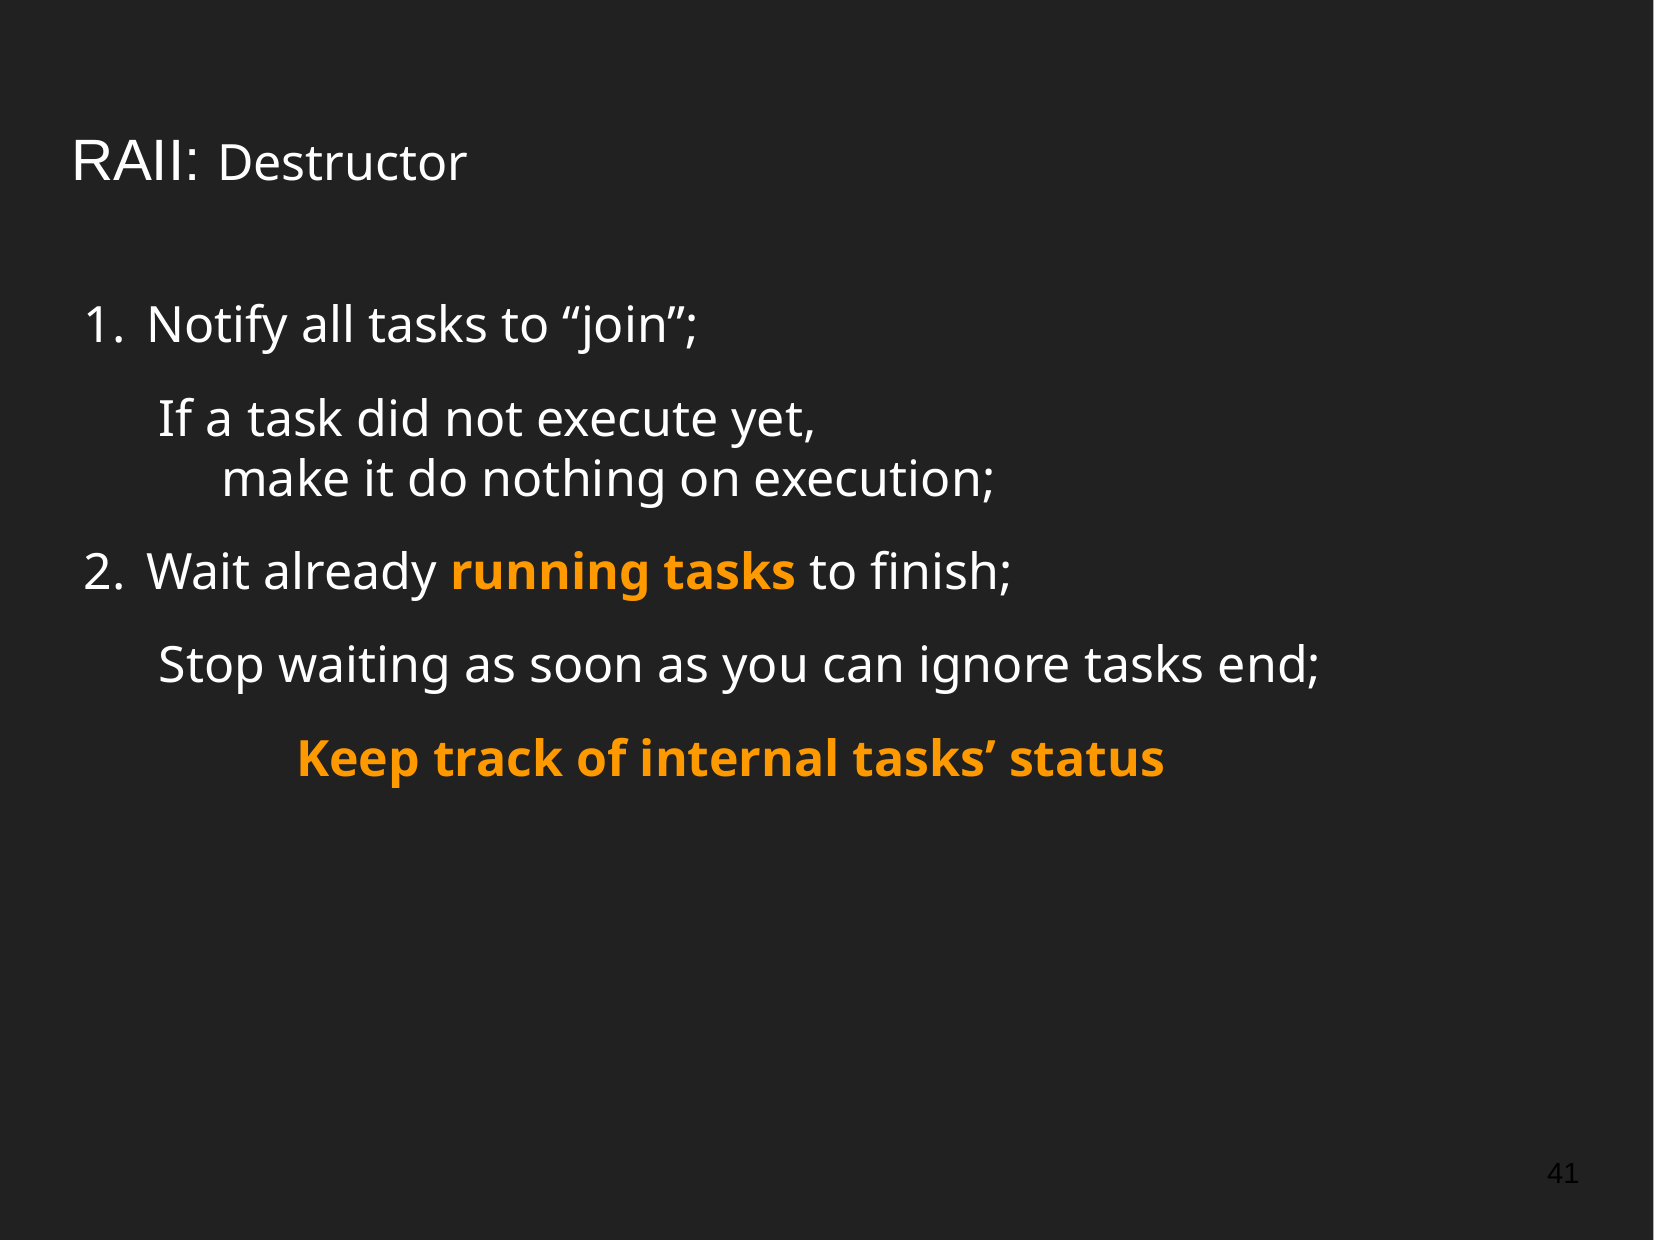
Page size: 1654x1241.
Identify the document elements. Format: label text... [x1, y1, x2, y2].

slide_number <number> [1532, 1124, 1632, 1220]
title RAII: Destructor [56, 107, 1598, 246]
list Notify all tasks to “join”; If a task did not execute yet, make it do nothing on execution; Wait already running tasks to finish; Stop waiting as soon as you can ignore tasks end; Keep track of internal tasks’ status [56, 277, 1598, 1102]
